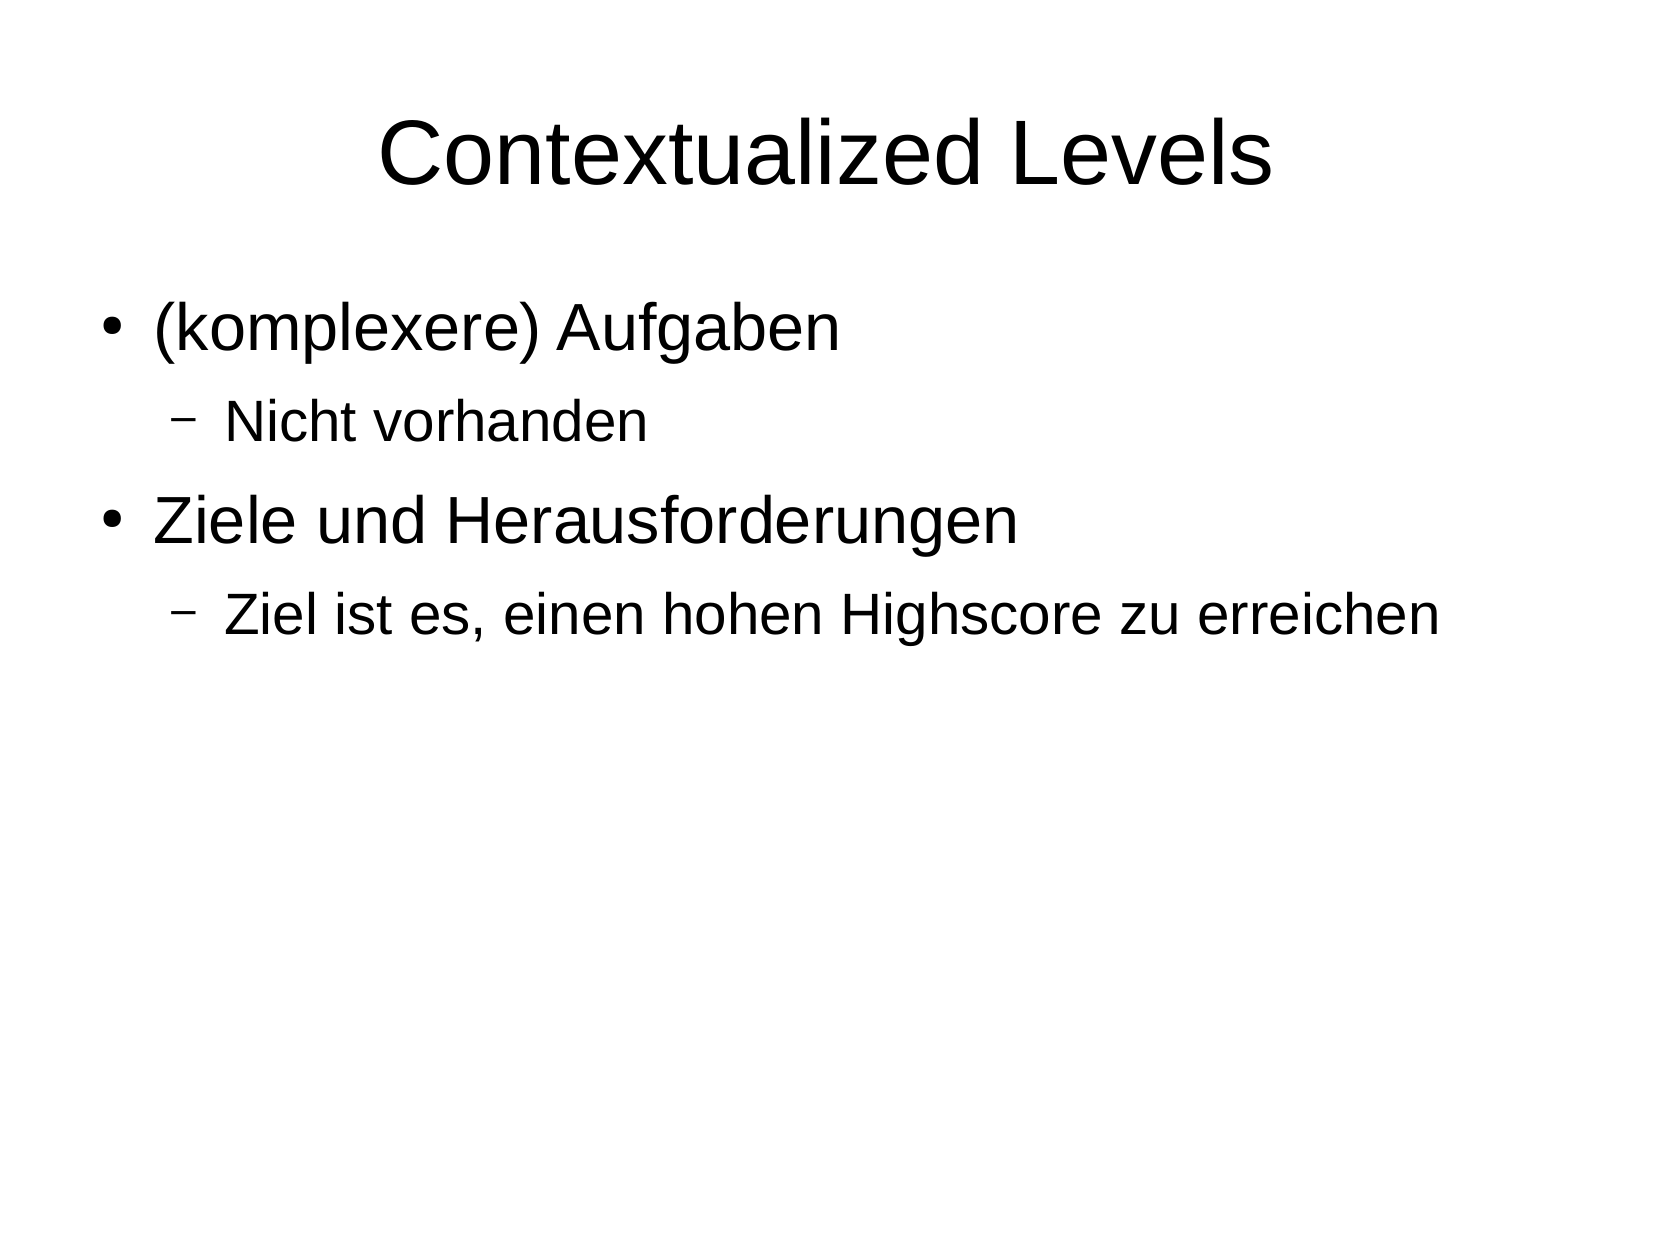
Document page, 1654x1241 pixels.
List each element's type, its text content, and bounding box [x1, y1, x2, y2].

list (komplexere) Aufgaben Nicht vorhanden Ziele und Herausforderungen Ziel ist es, einen hohen Highscore zu erreichen [82, 290, 1571, 1010]
title Contextualized Levels [82, 49, 1571, 257]
